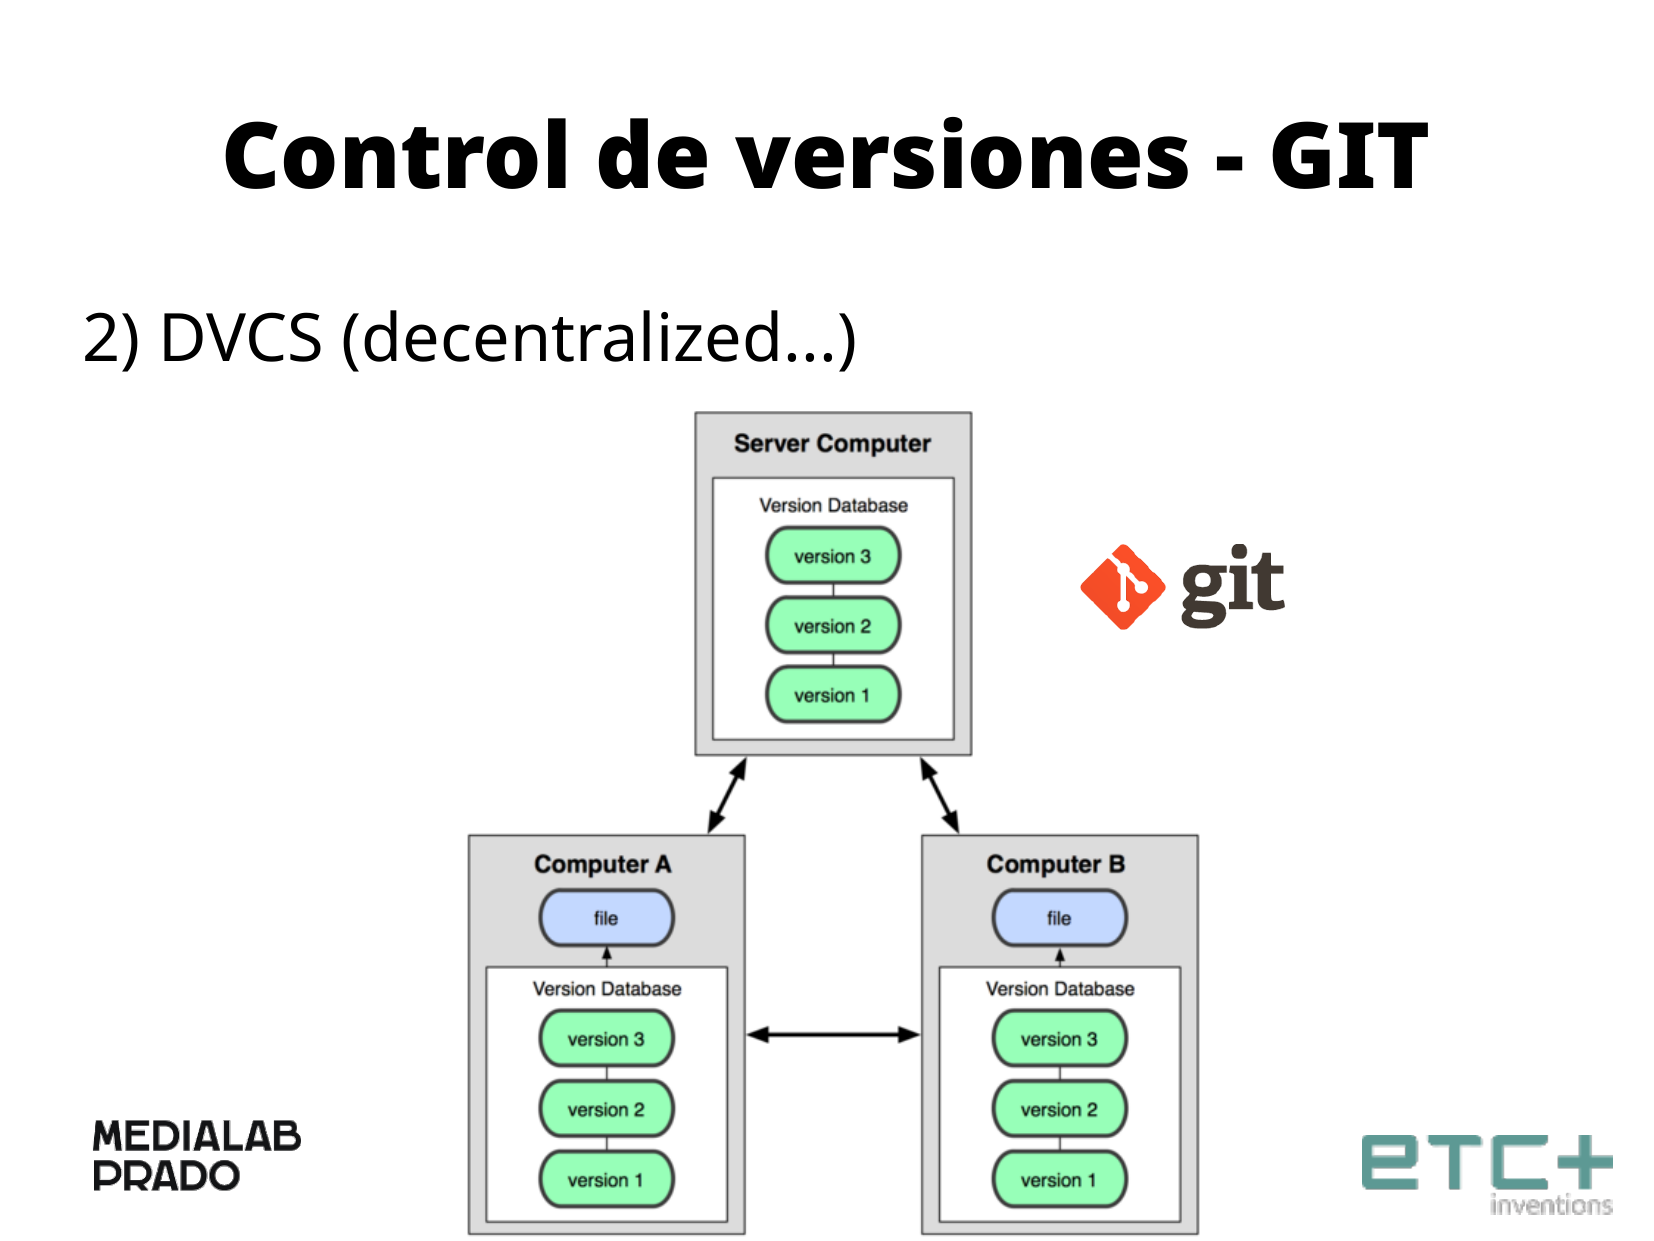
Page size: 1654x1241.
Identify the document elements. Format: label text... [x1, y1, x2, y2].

picture [1362, 1135, 1613, 1216]
list 2) DVCS (decentralized...) [82, 290, 1571, 1010]
picture [15, 1064, 379, 1241]
title Control de versiones - GIT [82, 49, 1571, 257]
picture [465, 1010, 1201, 1238]
picture [1080, 544, 1285, 631]
